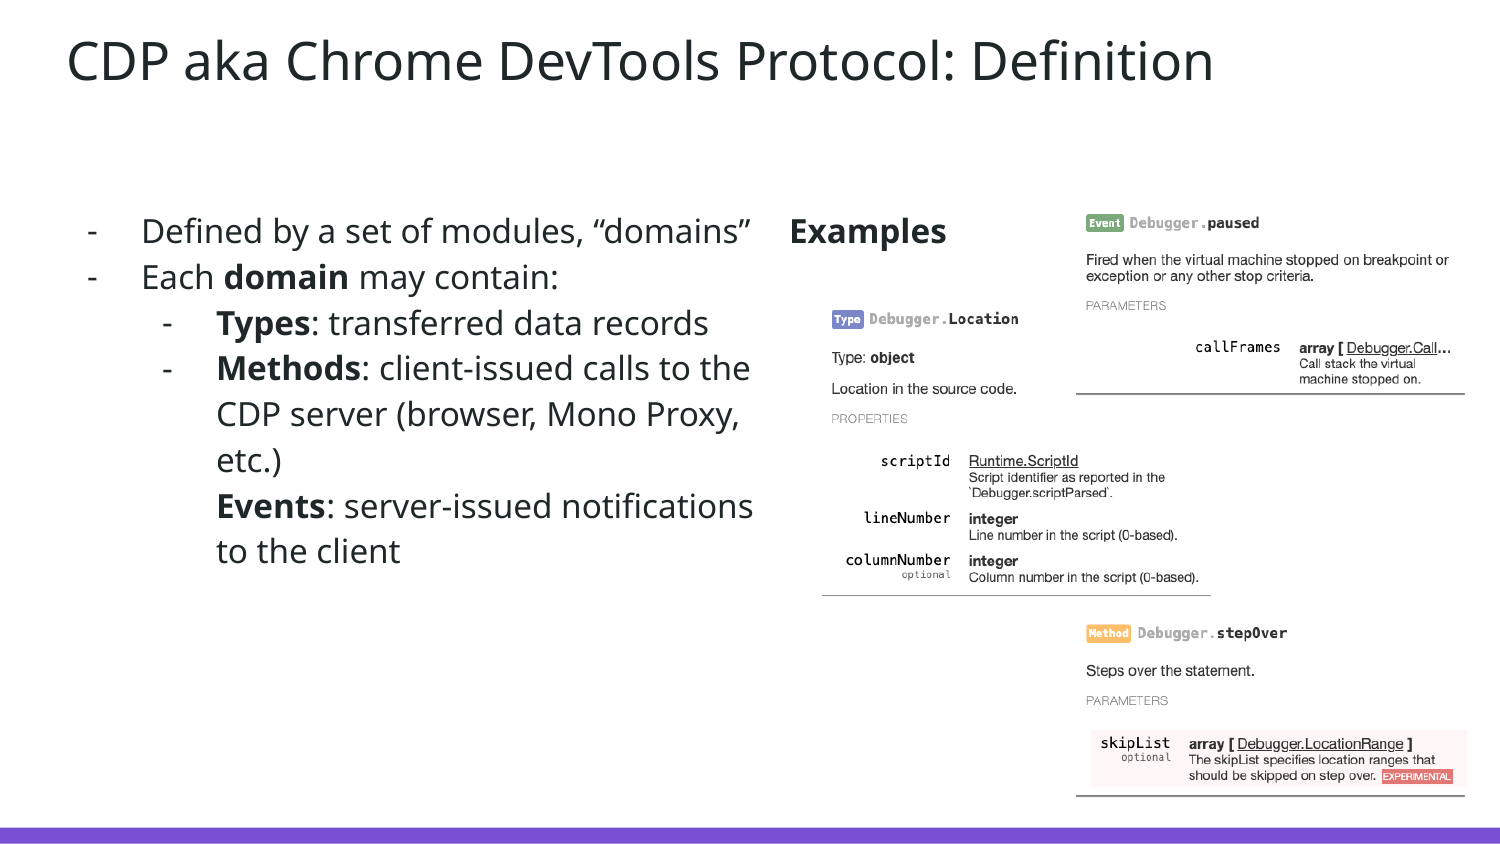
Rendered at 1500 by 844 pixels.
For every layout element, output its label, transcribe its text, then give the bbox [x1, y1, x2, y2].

list Defined by a set of modules, “domains” Each domain may contain: Types: transferred data records Methods: client-issued calls to the CDP server (browser, Mono Proxy, etc.) Events: server-issued notifications to the client [51, 189, 786, 817]
title CDP aka Chrome DevTools Protocol: Definition [51, 12, 1449, 106]
picture [822, 204, 1467, 595]
list Examples [774, 189, 1488, 803]
picture [1076, 614, 1467, 795]
